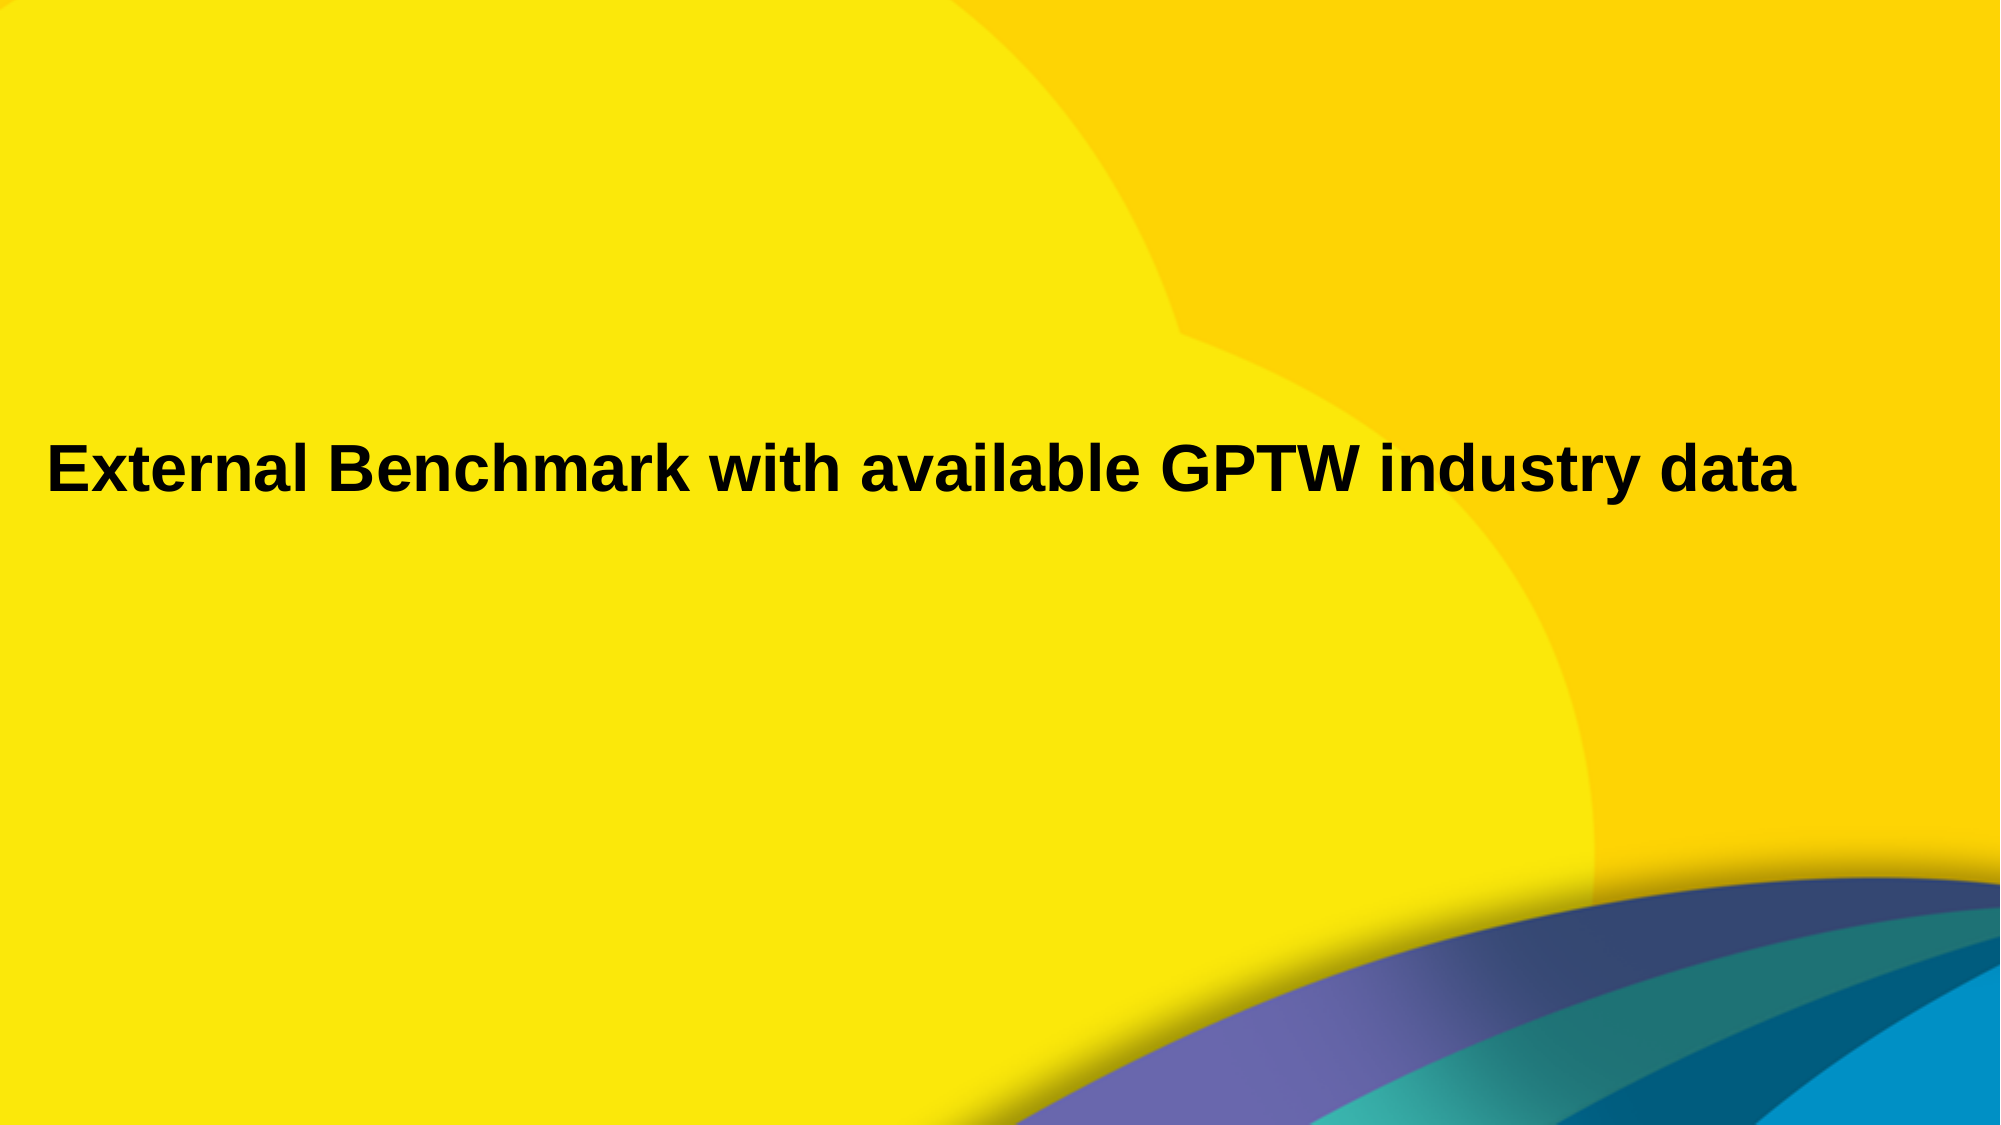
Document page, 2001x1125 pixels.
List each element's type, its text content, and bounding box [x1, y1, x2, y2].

picture [0, 0, 2000, 1125]
text_box External Benchmark with available GPTW industry data [31, 416, 1829, 513]
